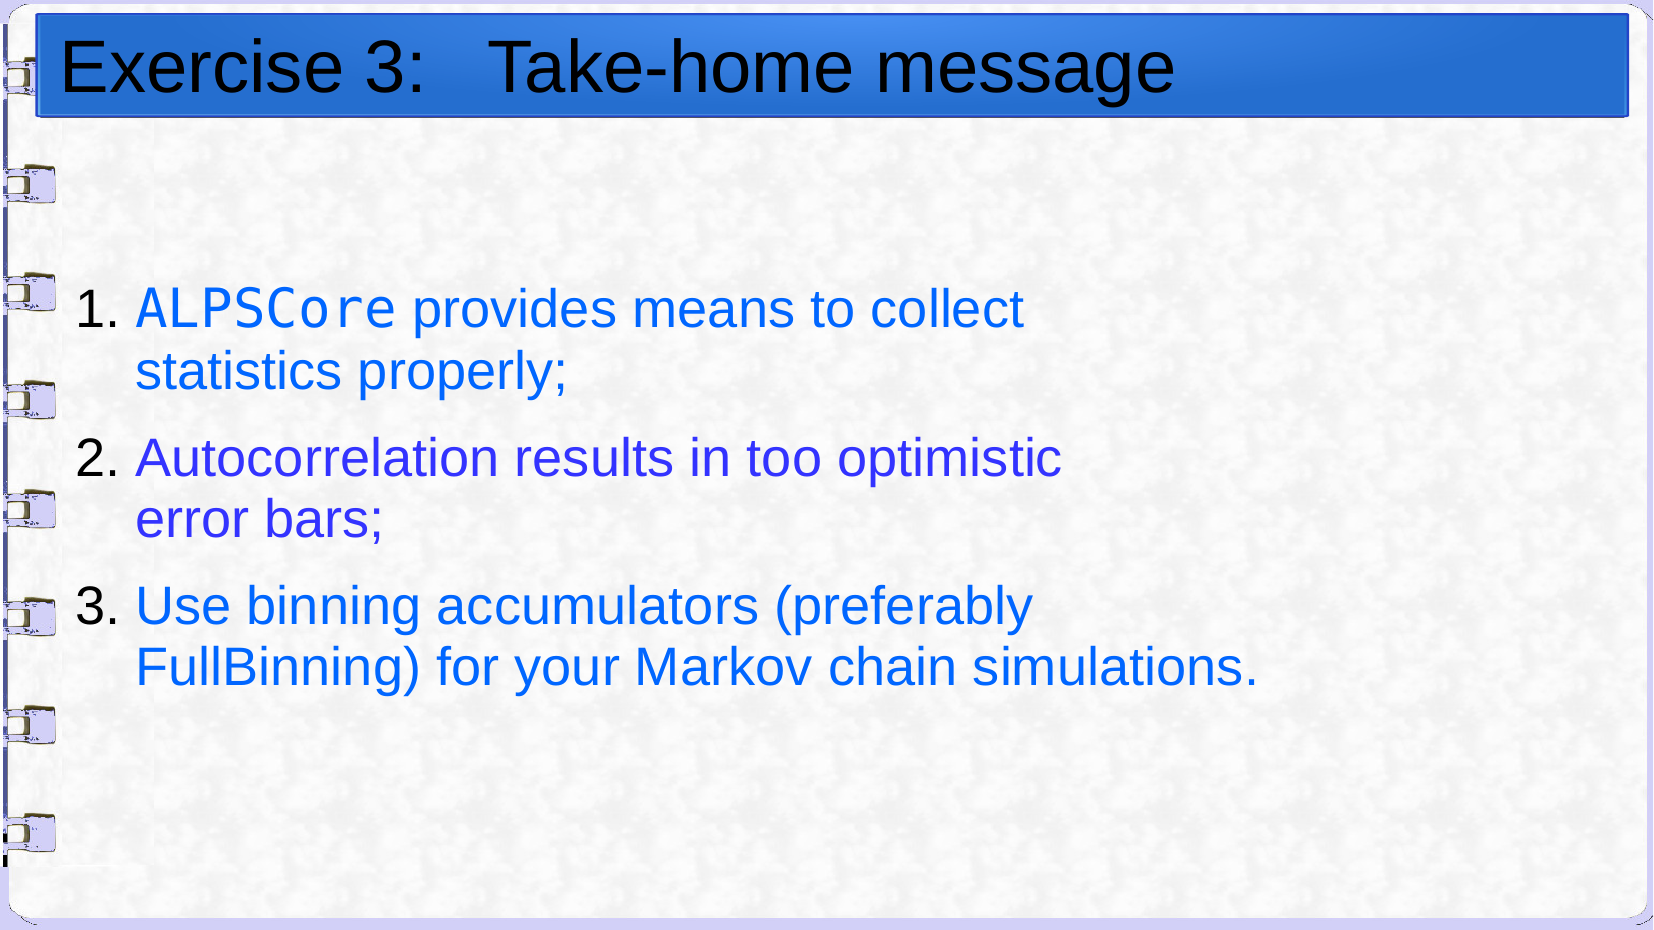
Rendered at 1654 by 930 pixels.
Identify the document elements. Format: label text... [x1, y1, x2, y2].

picture [0, 0, 1654, 930]
subtitle ALPSCore provides means to collect statistics properly; Autocorrelation results in too optimistic error bars; Use binning accumulators (preferably FullBinning) for your Markov chain simulations. [75, 150, 1291, 825]
title Exercise 3: Take-home message [59, 13, 1620, 120]
